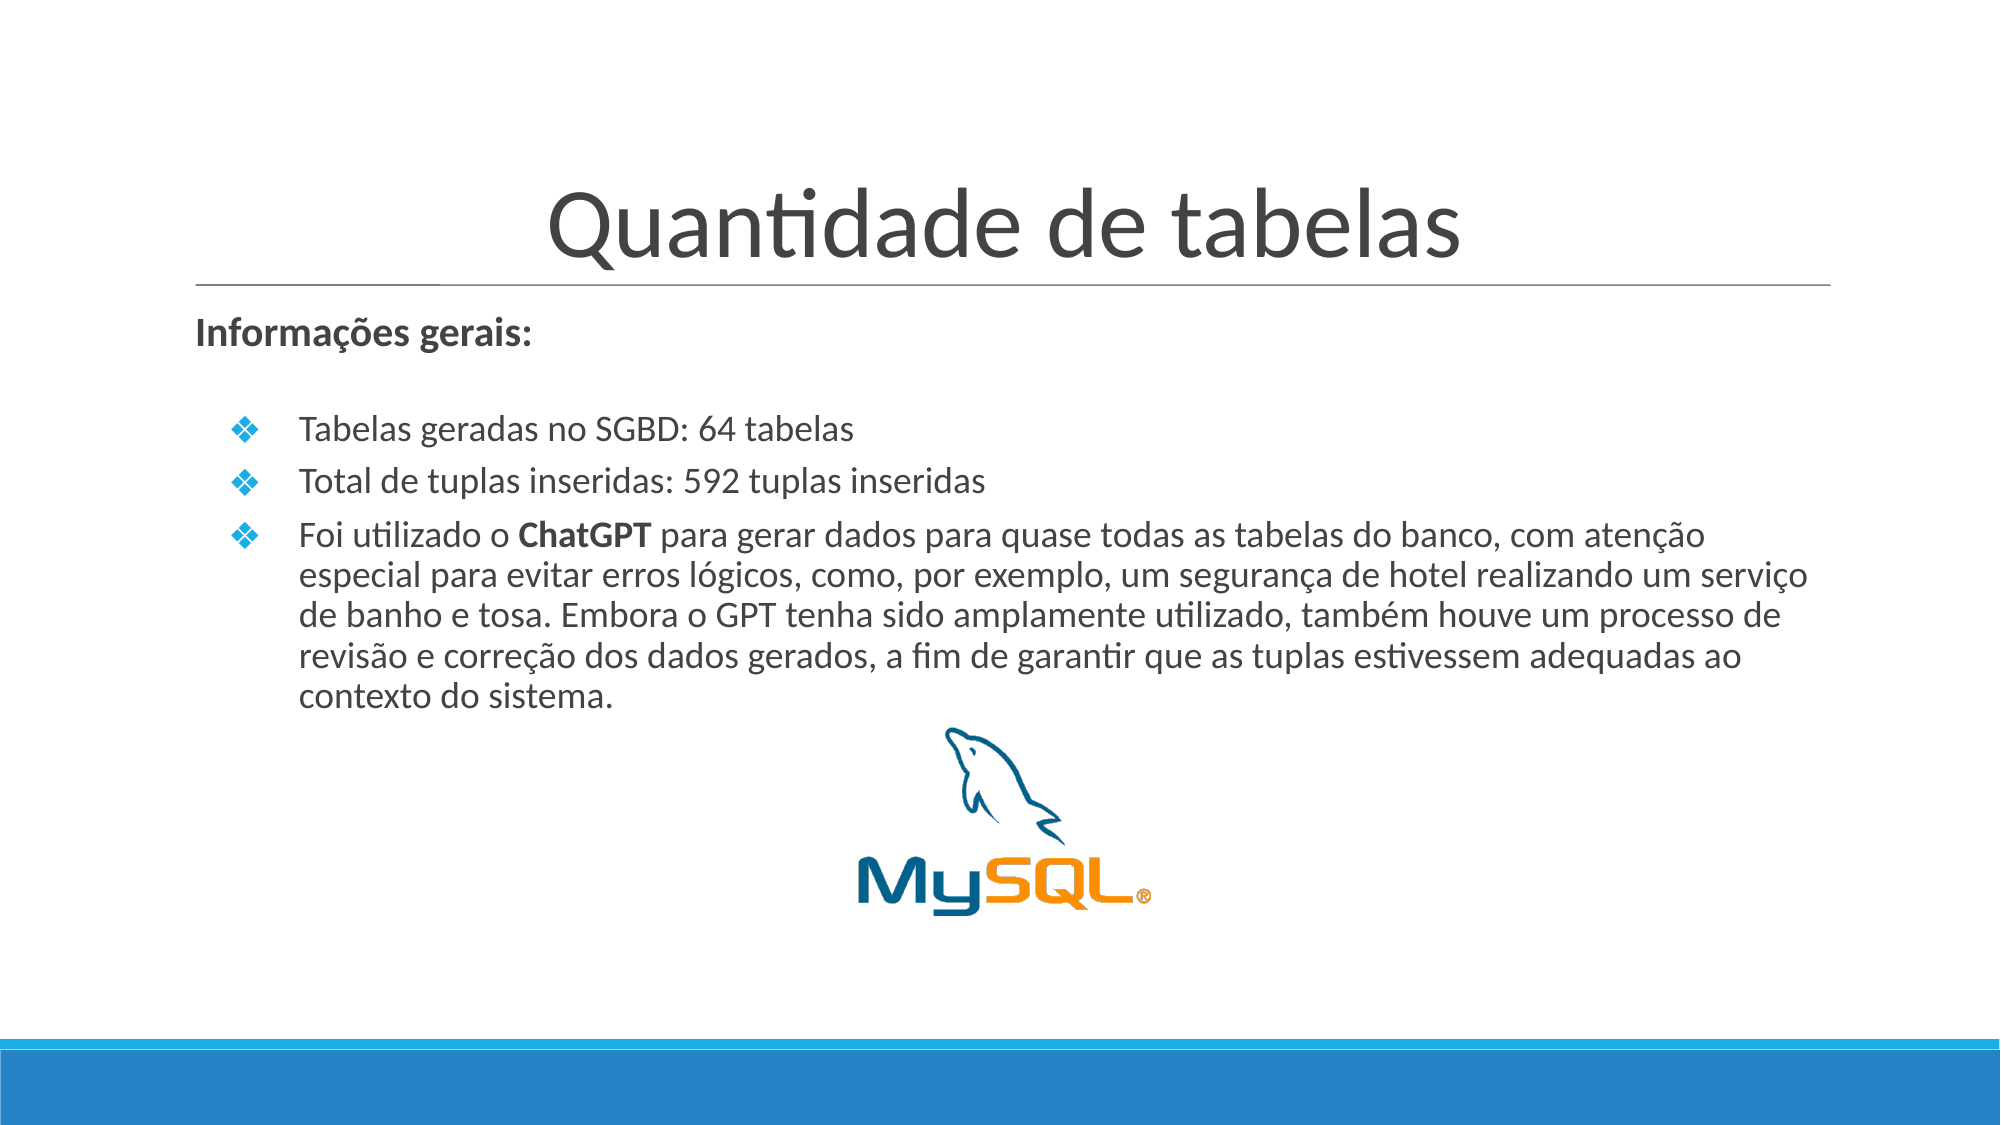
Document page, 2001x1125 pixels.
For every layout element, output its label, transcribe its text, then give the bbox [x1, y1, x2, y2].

title Quantidade de tabelas [180, 47, 1830, 285]
list Informações gerais: Tabelas geradas no SGBD: 64 tabelas Total de tuplas inseridas: 592 tuplas inseridas Foi utilizado o ChatGPT para gerar dados para quase todas as tabelas do banco, com atenção especial para evitar erros lógicos, como, por exemplo, um segurança de hotel realizando um serviço de banho e tosa. Embora o GPT tenha sido amplamente utilizado, também houve um processo de revisão e correção dos dados gerados, a fim de garantir que as tuplas estivessem adequadas ao contexto do sistema. [180, 302, 1830, 963]
picture [816, 680, 1193, 963]
